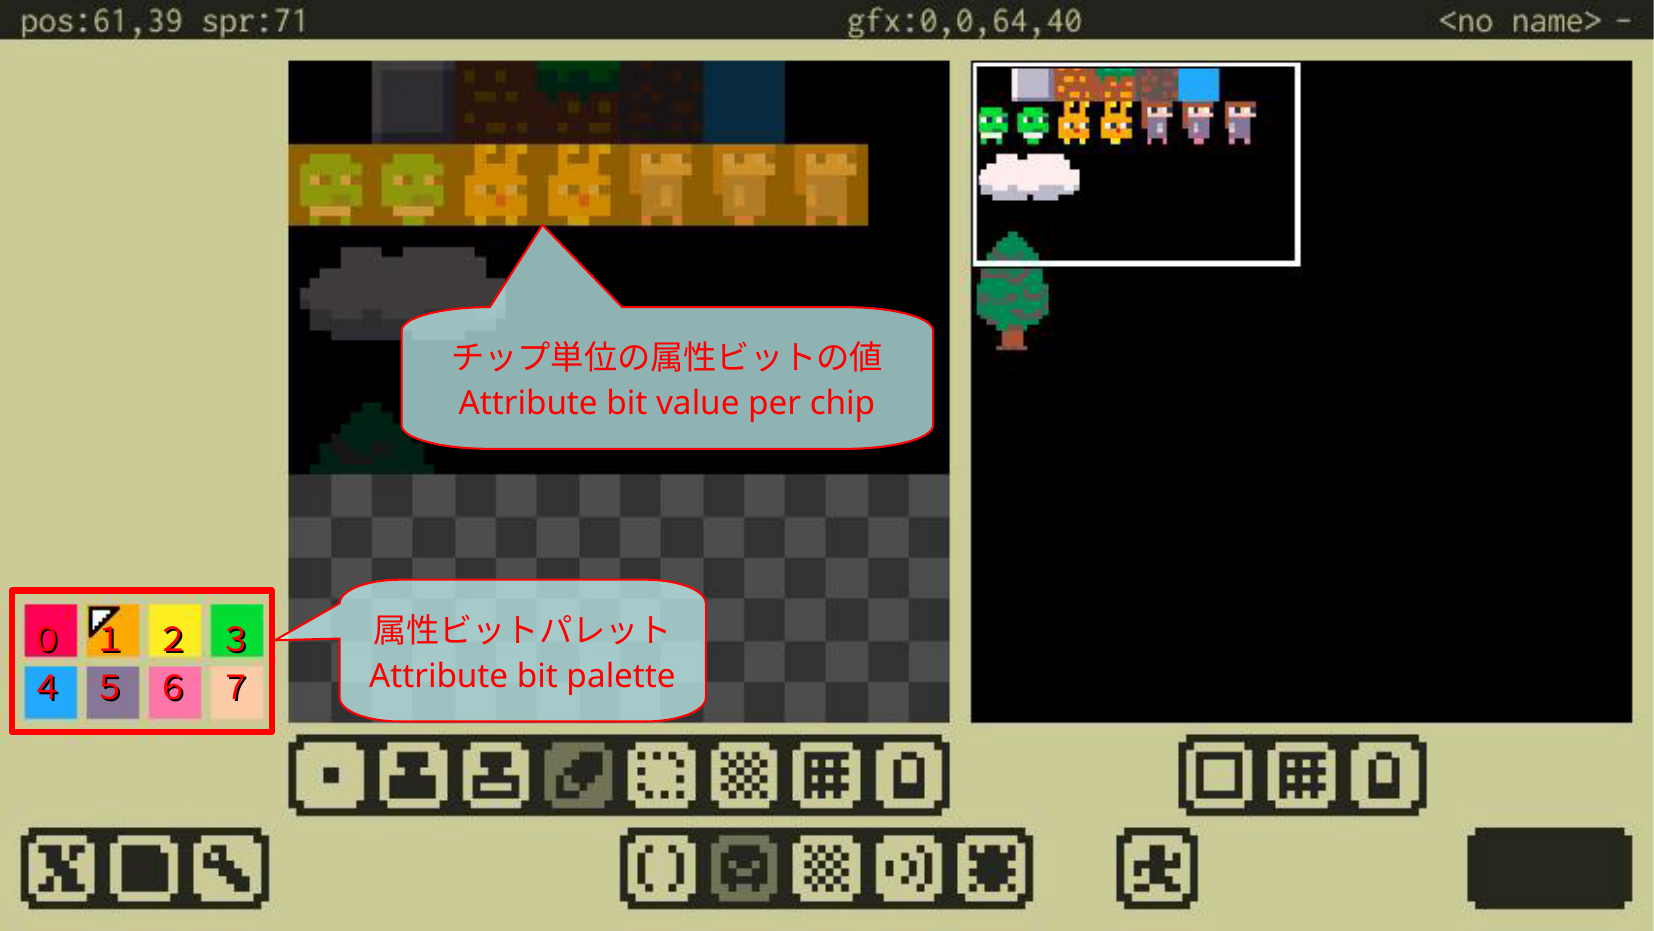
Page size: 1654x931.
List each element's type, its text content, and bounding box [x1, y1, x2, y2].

text_box 属性ビットパレット Attribute bit palette [274, 579, 706, 722]
text_box チップ単位の属性ビットの値 Attribute bit value per chip [401, 224, 934, 449]
text_box ０ １ ２ ３ ４ ５ ６ ７ [11, 590, 272, 733]
picture [0, 0, 1654, 931]
